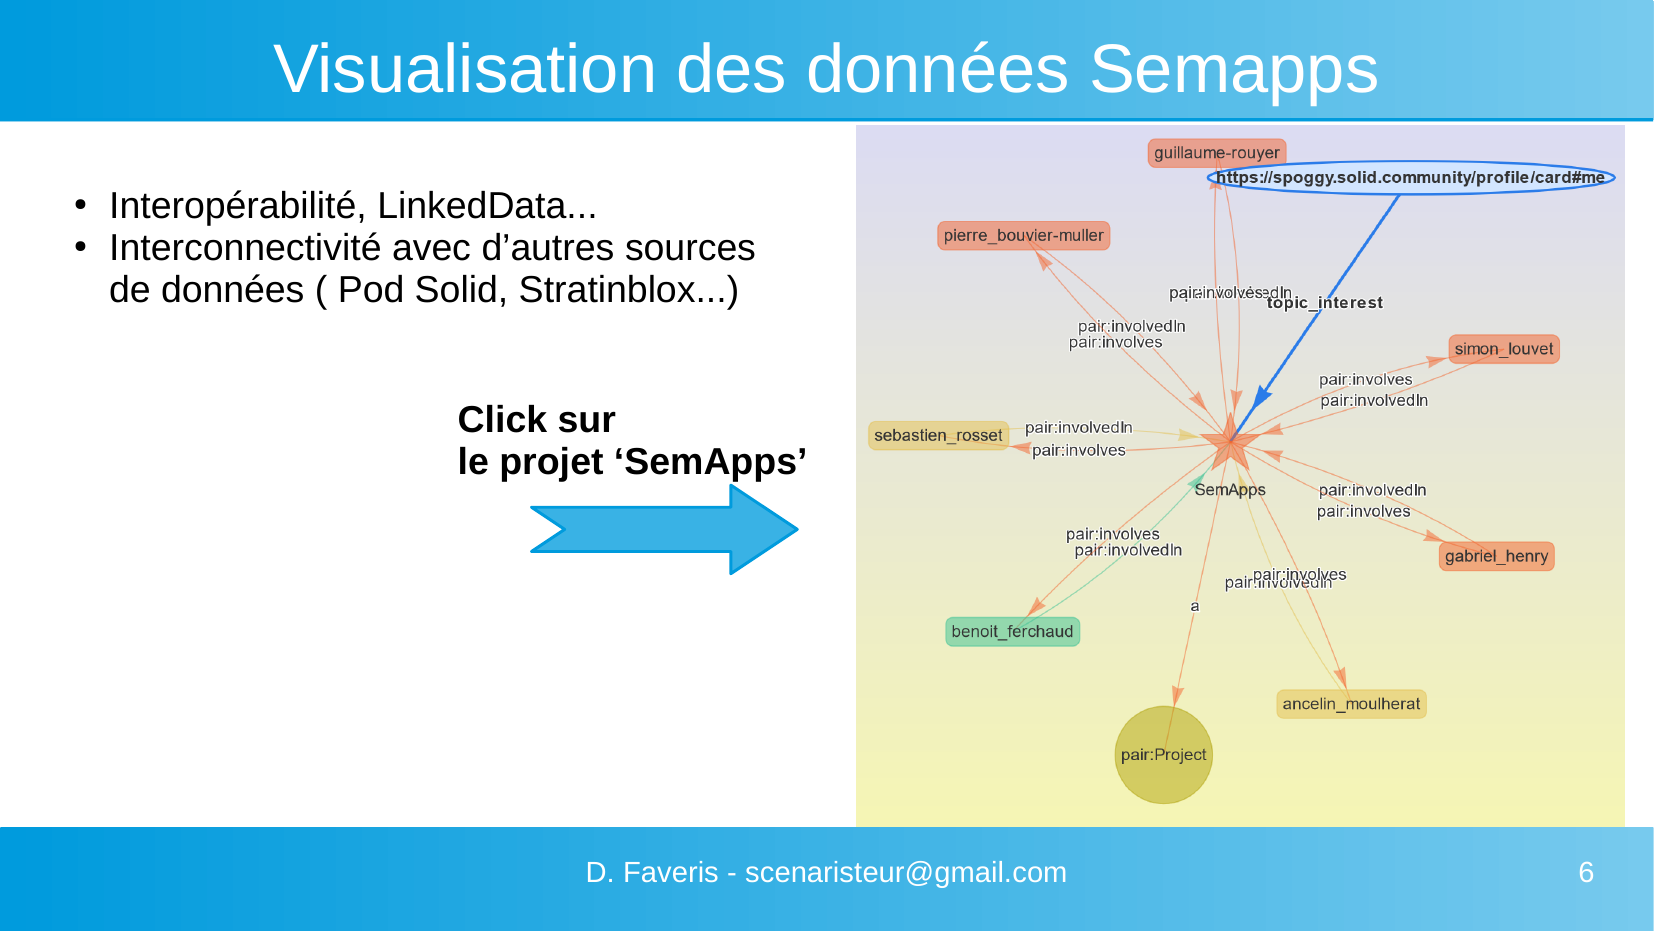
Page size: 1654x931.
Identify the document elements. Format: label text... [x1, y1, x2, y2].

text_box Click sur le projet ‘SemApps’ [442, 390, 856, 532]
text_box [531, 532, 794, 574]
text_box Interopérabilité, LinkedData... Interconnectivité avec d’autres sources de données ( Pod Solid, Stratinblox...) [59, 177, 798, 444]
title Visualisation des données Semapps [59, 29, 1595, 108]
picture [856, 125, 1625, 827]
